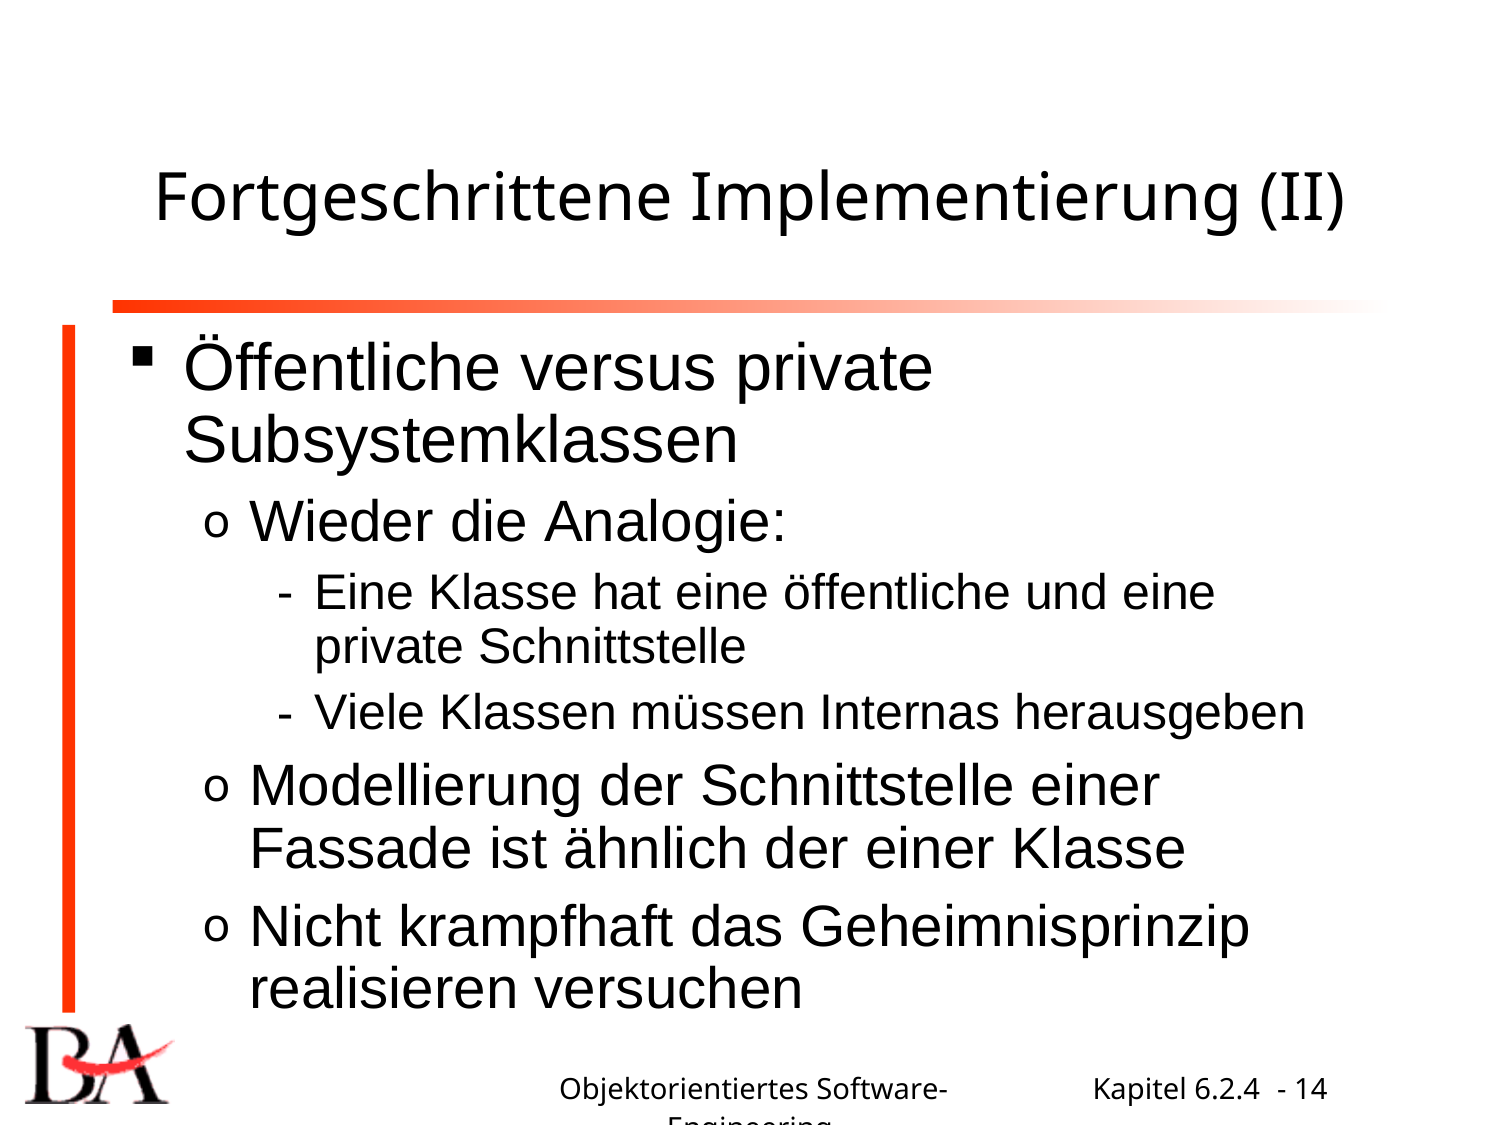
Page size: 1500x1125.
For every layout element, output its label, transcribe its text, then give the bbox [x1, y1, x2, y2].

picture [24, 1024, 175, 1104]
list Öffentliche versus private Subsystemklassen Wieder die Analogie: Eine Klasse hat eine öffentliche und eine private Schnittstelle Viele Klassen müssen Internas herausgeben Modellierung der Schnittstelle einer Fassade ist ähnlich der einer Klasse Nicht krampfhaft das Geheimnisprinzip realisieren versuchen [112, 324, 1388, 1051]
title Fortgeschrittene Implementierung (II) [112, 99, 1388, 288]
